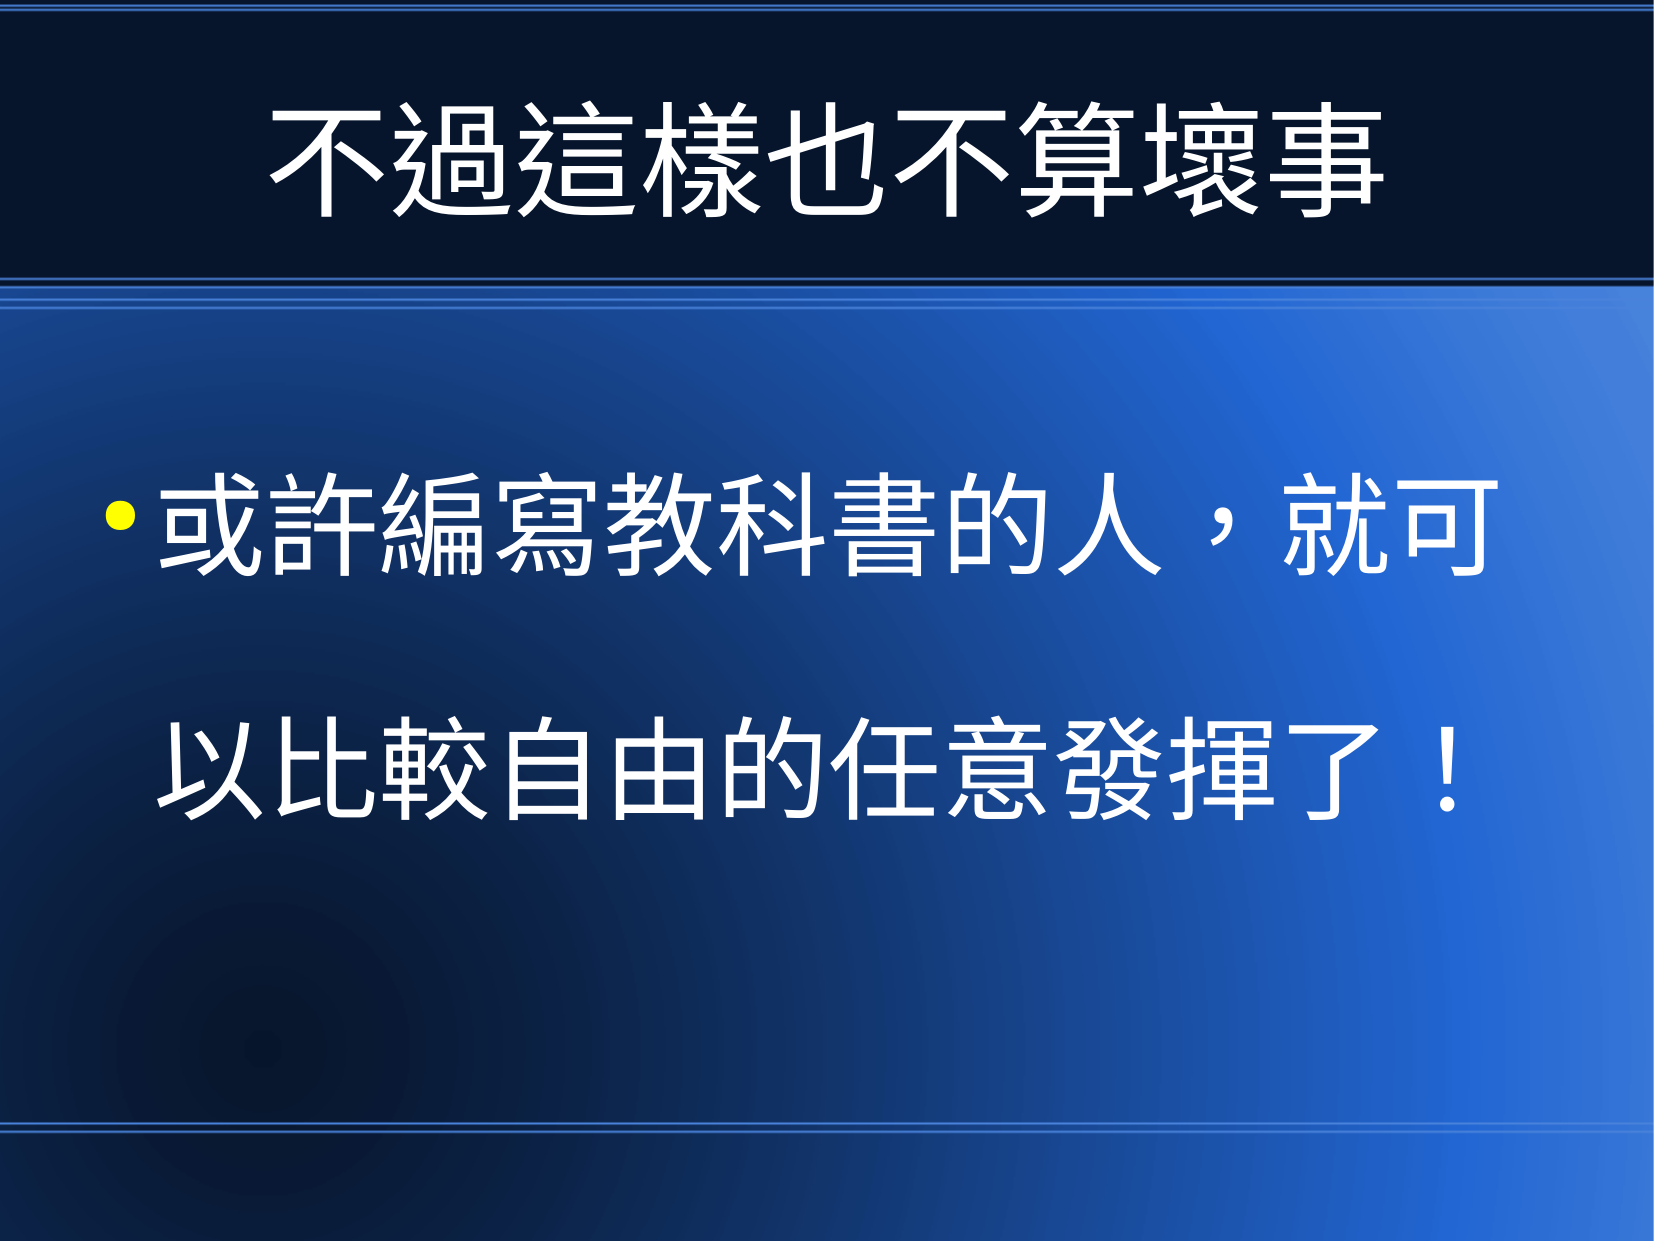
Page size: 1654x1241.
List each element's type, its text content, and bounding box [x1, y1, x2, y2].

picture [0, 0, 1654, 1241]
title 不過這樣也不算壞事 [82, 49, 1571, 257]
list 或許編寫教科書的人，就可以比較自由的任意發揮了！ [82, 355, 1571, 1241]
